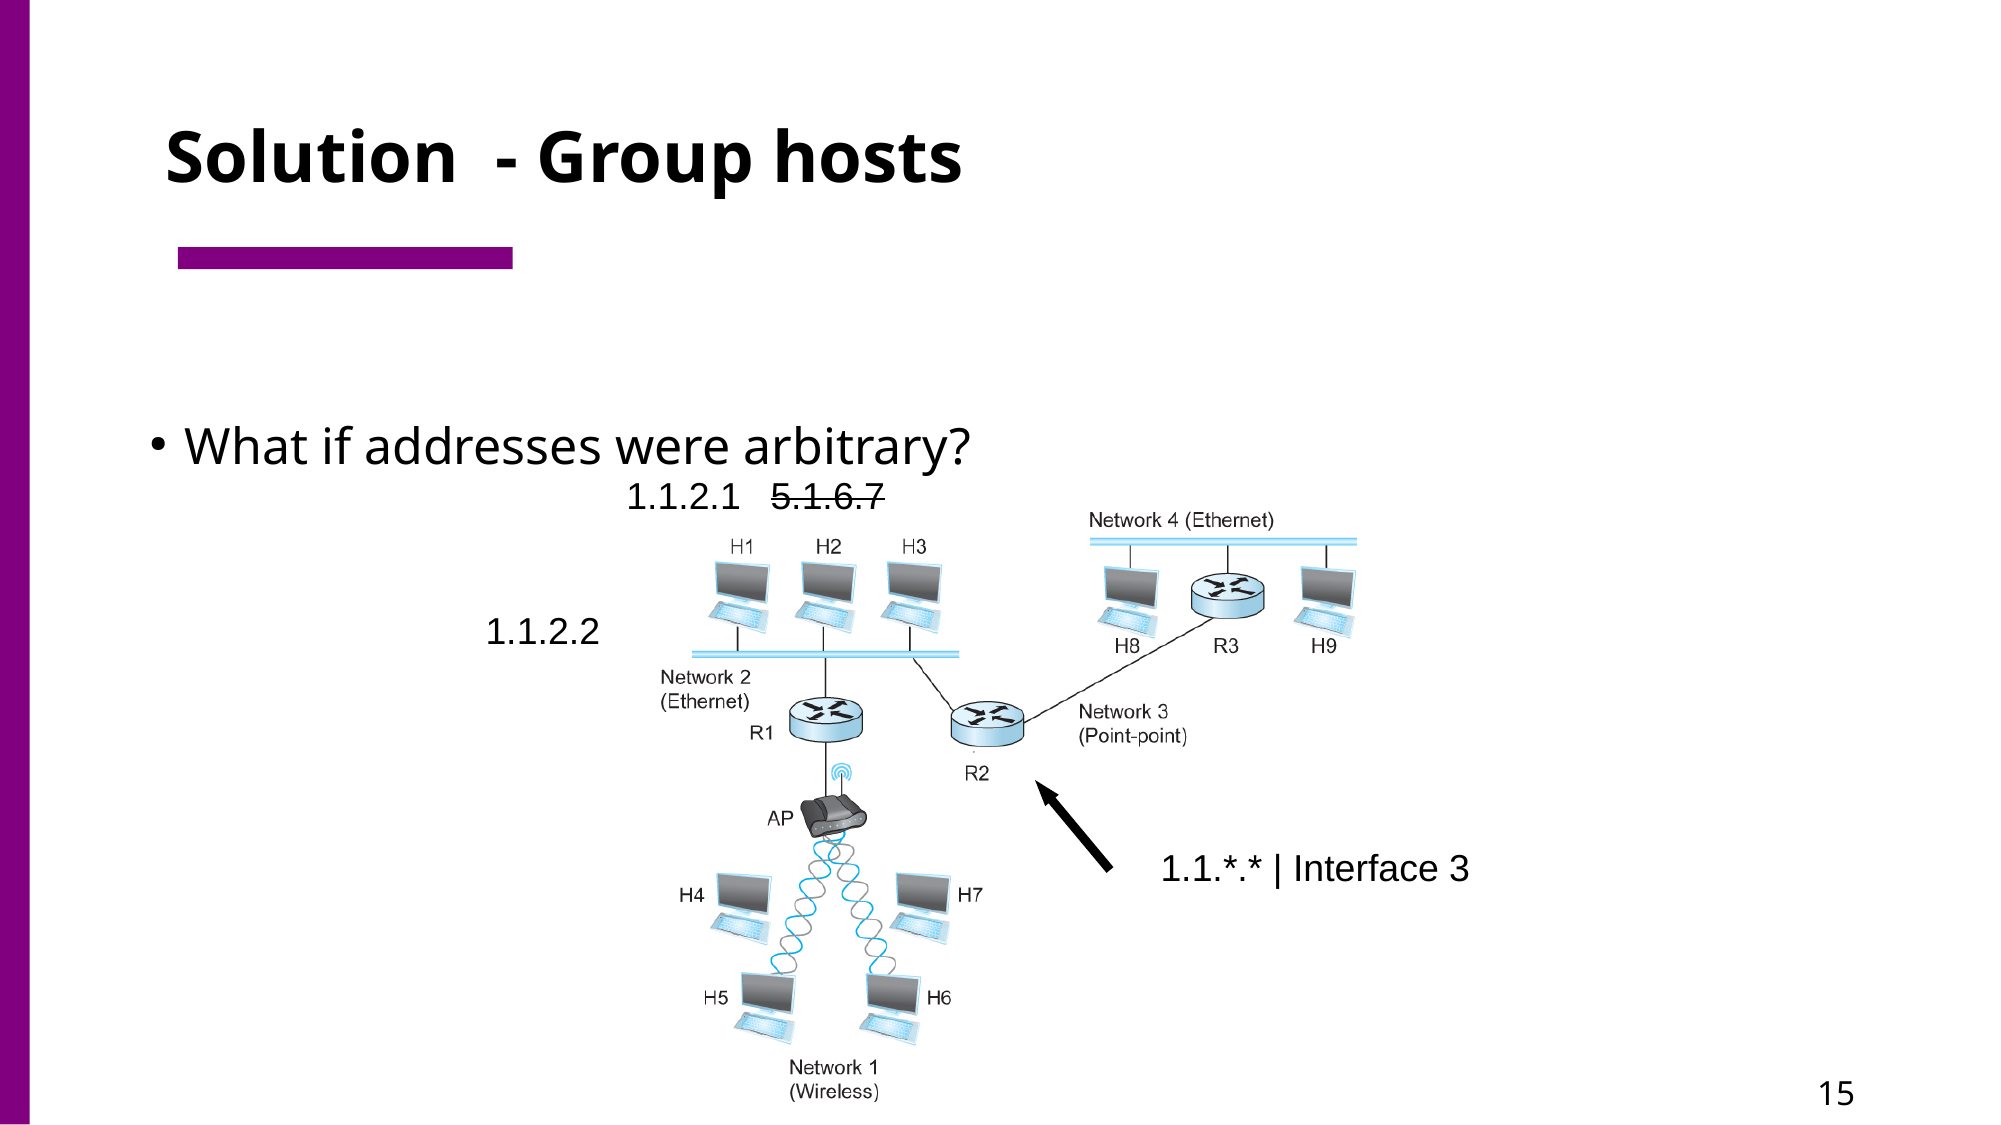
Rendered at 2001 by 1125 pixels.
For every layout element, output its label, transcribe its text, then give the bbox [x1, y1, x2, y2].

text_box 1.1.2.2 [470, 603, 616, 661]
picture [660, 509, 1357, 1102]
text_box Solution - Group hosts [151, 0, 1849, 212]
text_box 5.1.6.7 [756, 468, 901, 526]
text_box What if addresses were arbitrary? [63, 254, 1921, 1087]
text_box 1.1.*.* | Interface 3 [1145, 840, 1516, 897]
text_box 1.1.2.1 [611, 468, 756, 526]
